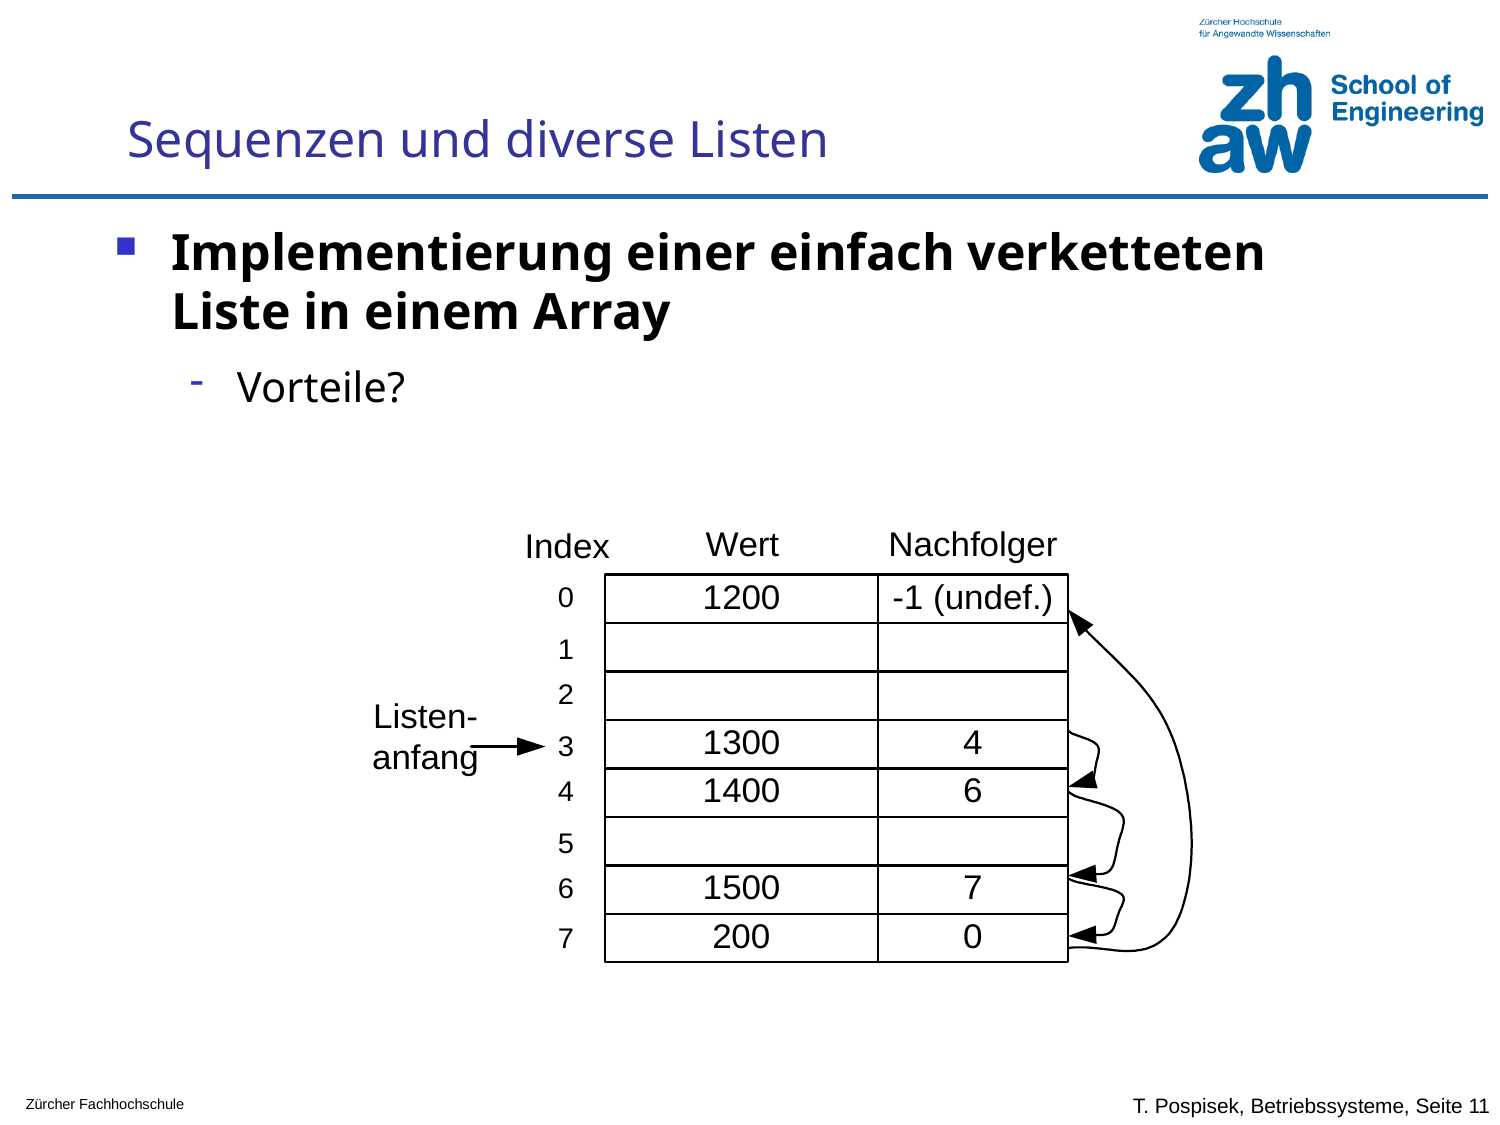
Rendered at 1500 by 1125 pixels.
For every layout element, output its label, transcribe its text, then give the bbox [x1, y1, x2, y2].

title Sequenzen und diverse Listen [112, 50, 1391, 175]
list Implementierung einer einfach verketteten Liste in einem Array Vorteile? [99, 212, 1325, 938]
picture [350, 512, 1226, 984]
picture [1199, 19, 1483, 173]
